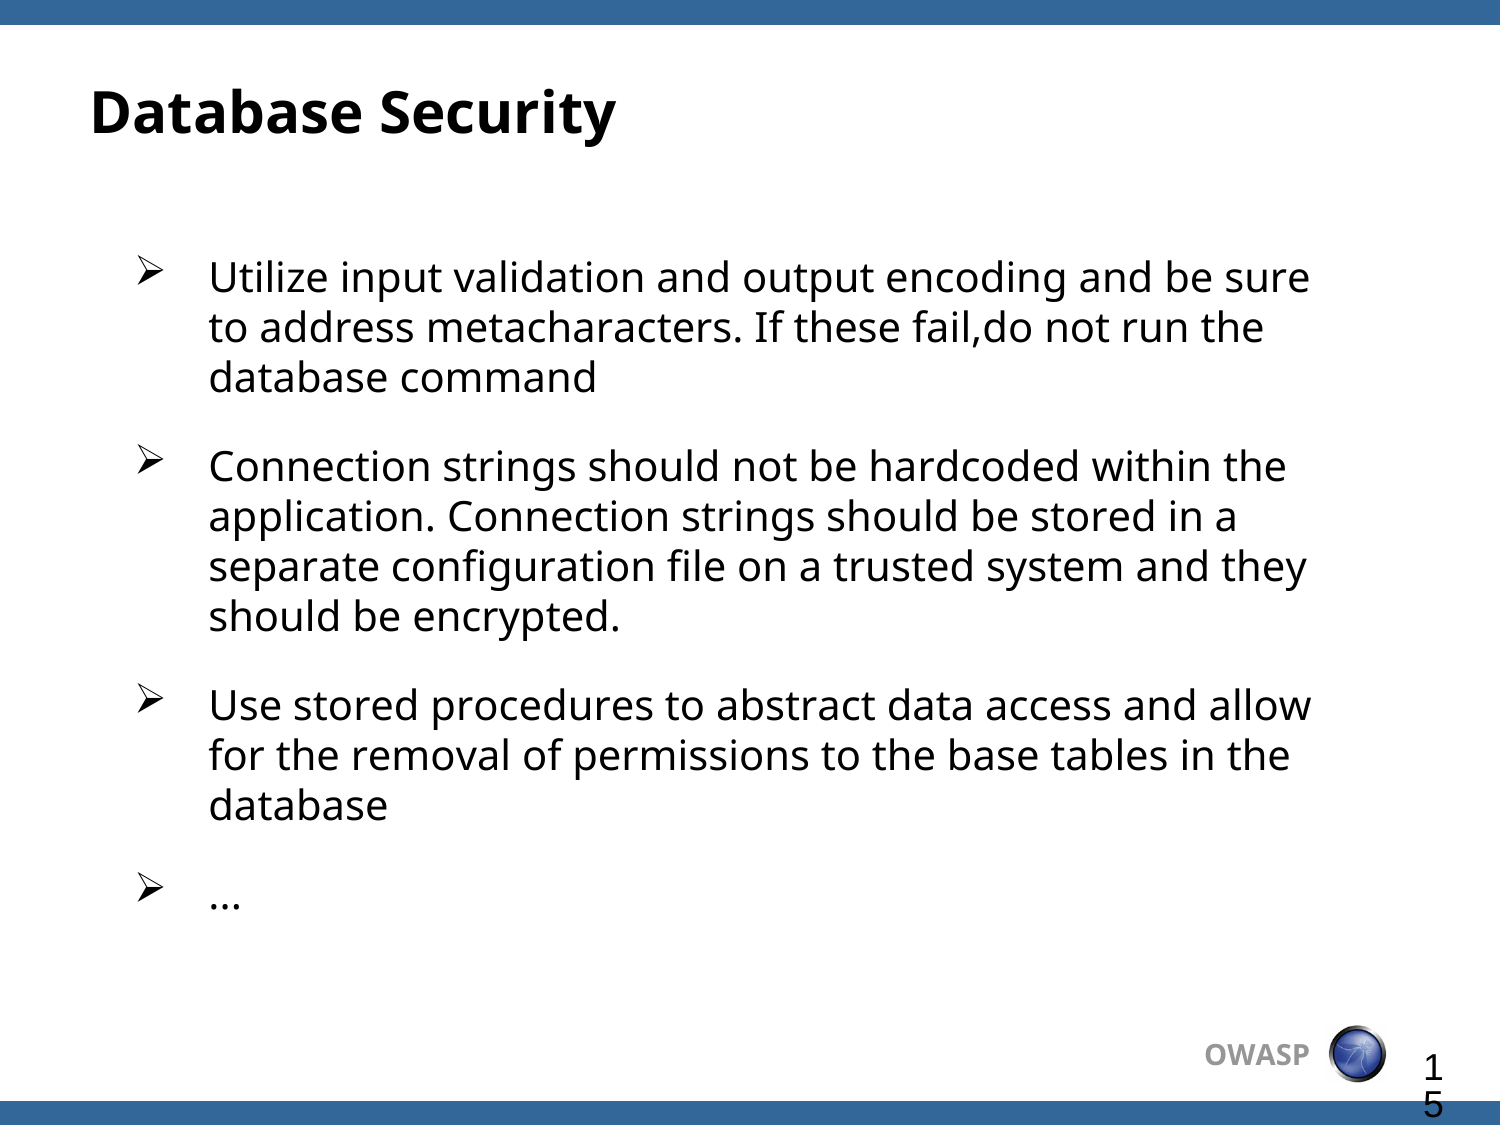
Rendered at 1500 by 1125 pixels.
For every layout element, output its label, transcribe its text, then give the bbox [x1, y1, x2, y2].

picture [1325, 1024, 1388, 1083]
list Utilize input validation and output encoding and be sure to address metacharacters. If these fail,do not run the database command Connection strings should not be hardcoded within the application. Connection strings should be stored in a separate configuration file on a trusted system and they should be encrypted. Use stored procedures to abstract data access and allow for the removal of permissions to the base tables in the database ... [81, 242, 1346, 951]
title Database Security [75, 45, 1426, 176]
